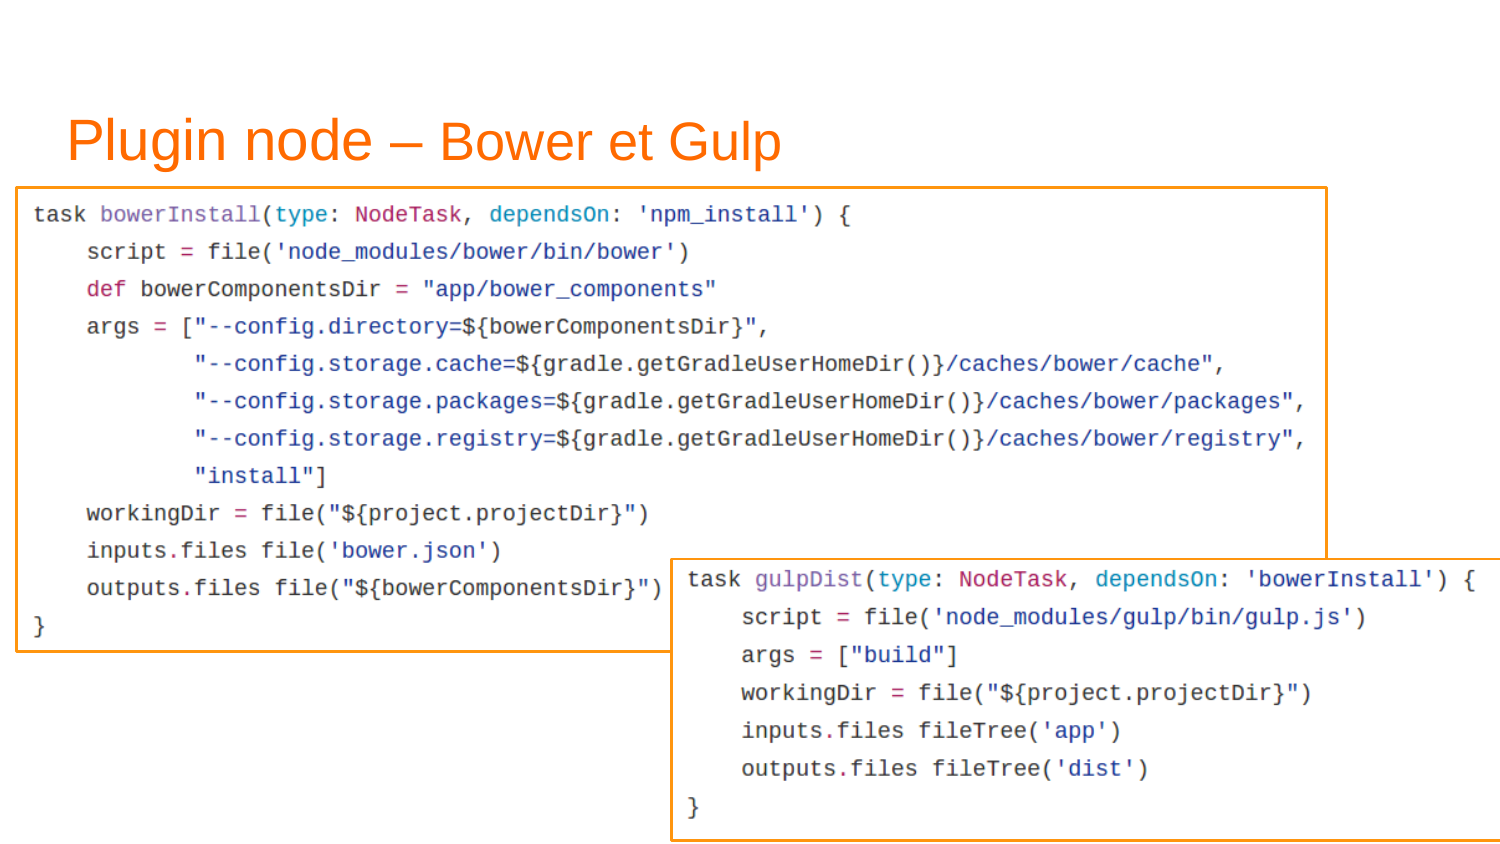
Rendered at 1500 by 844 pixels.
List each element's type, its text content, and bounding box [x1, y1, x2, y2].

picture [673, 560, 1500, 839]
picture [18, 188, 1325, 650]
title Plugin node – Bower et Gulp [51, 72, 1477, 167]
